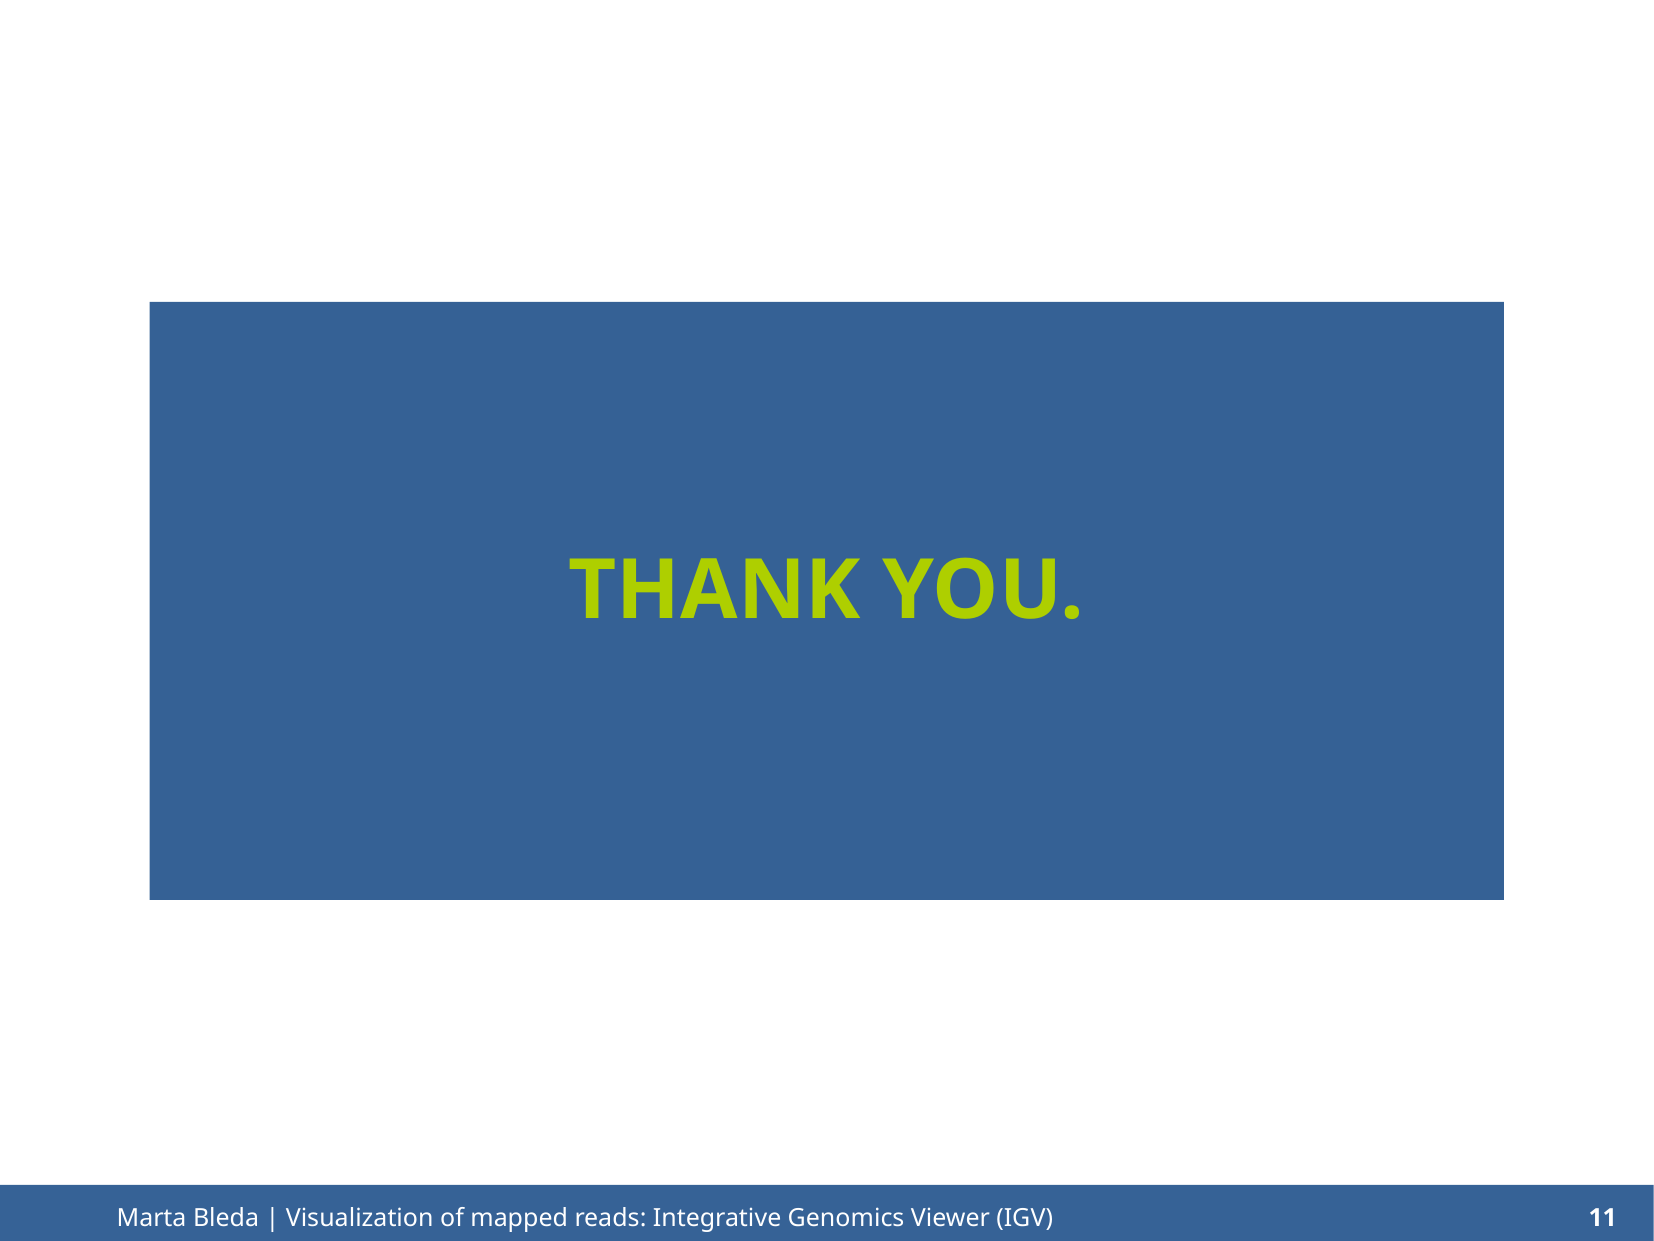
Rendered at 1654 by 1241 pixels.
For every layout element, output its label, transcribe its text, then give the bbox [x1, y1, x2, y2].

title THANK YOU. [219, 482, 1435, 690]
